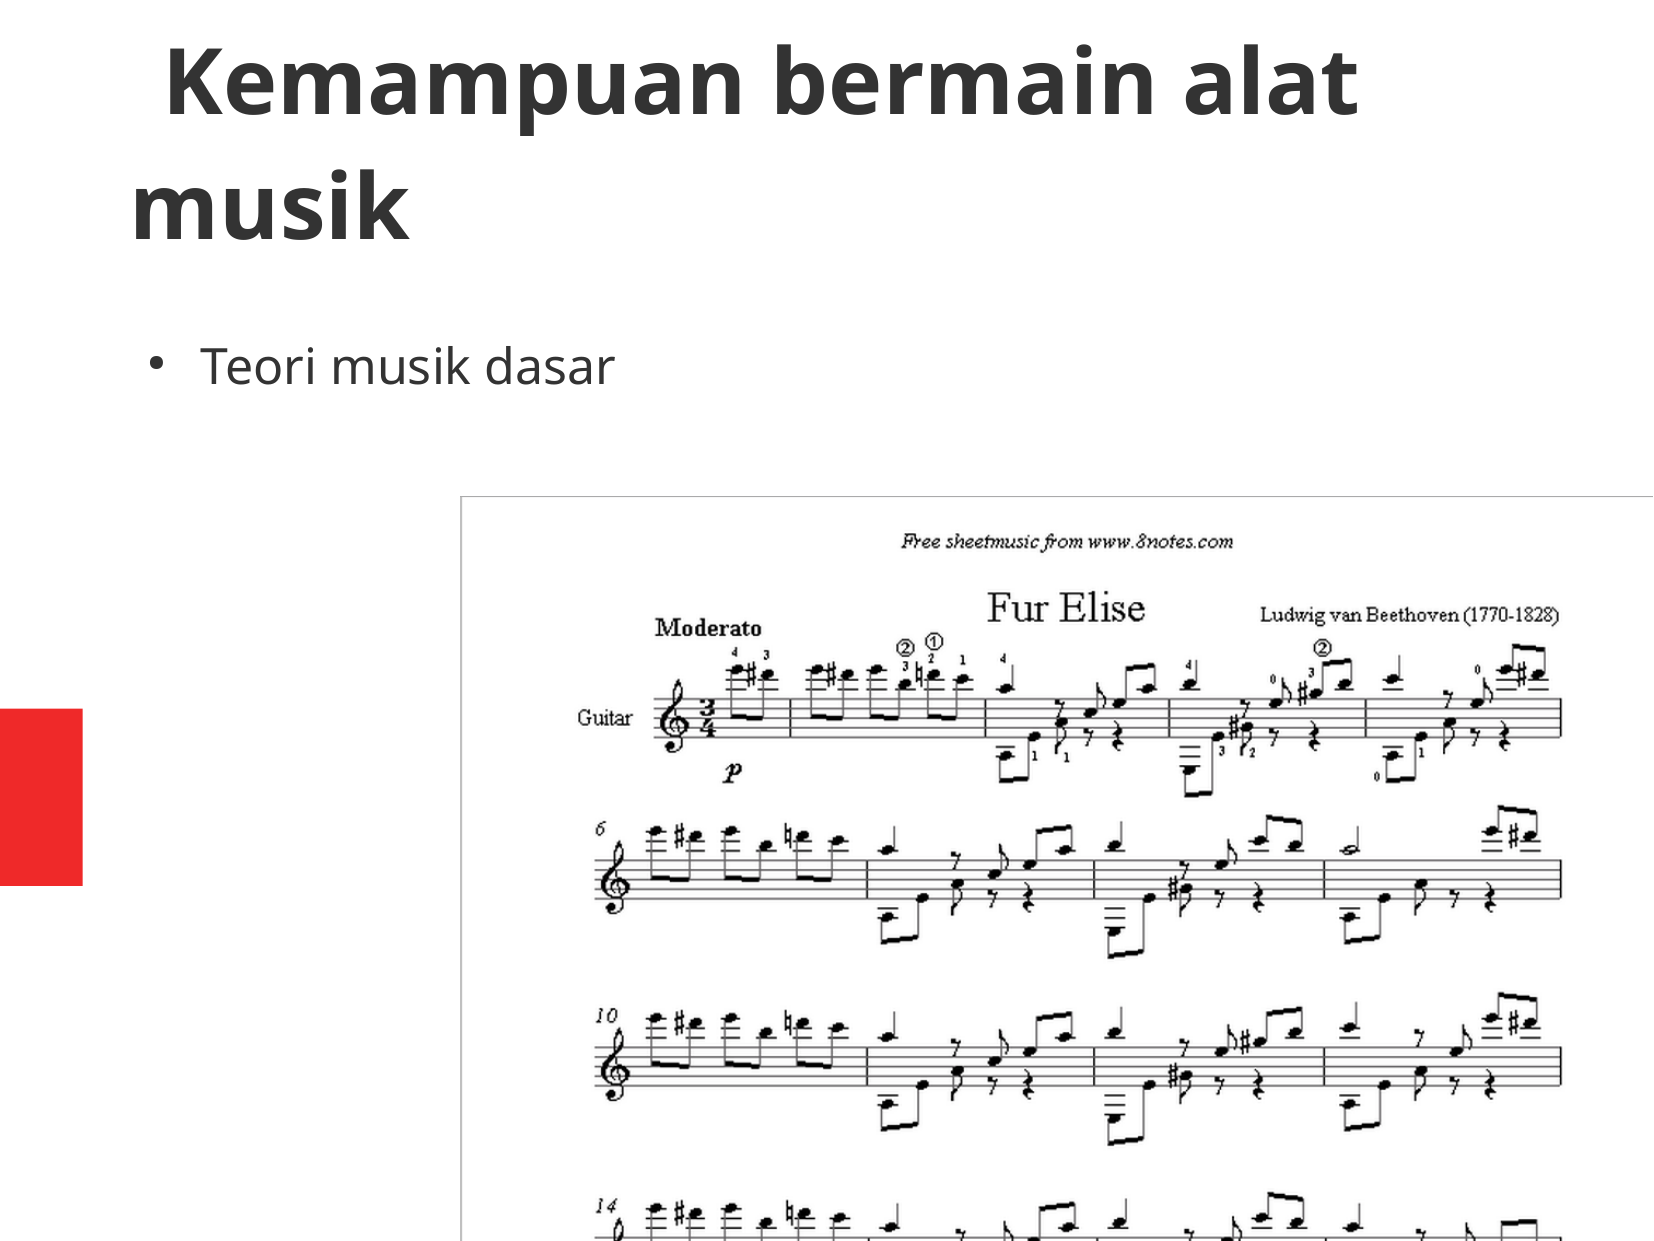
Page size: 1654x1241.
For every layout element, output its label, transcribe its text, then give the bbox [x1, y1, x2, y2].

picture [460, 496, 1653, 1241]
list Teori musik dasar [129, 330, 1536, 1051]
title Kemampuan bermain alat musik [129, 16, 1536, 268]
